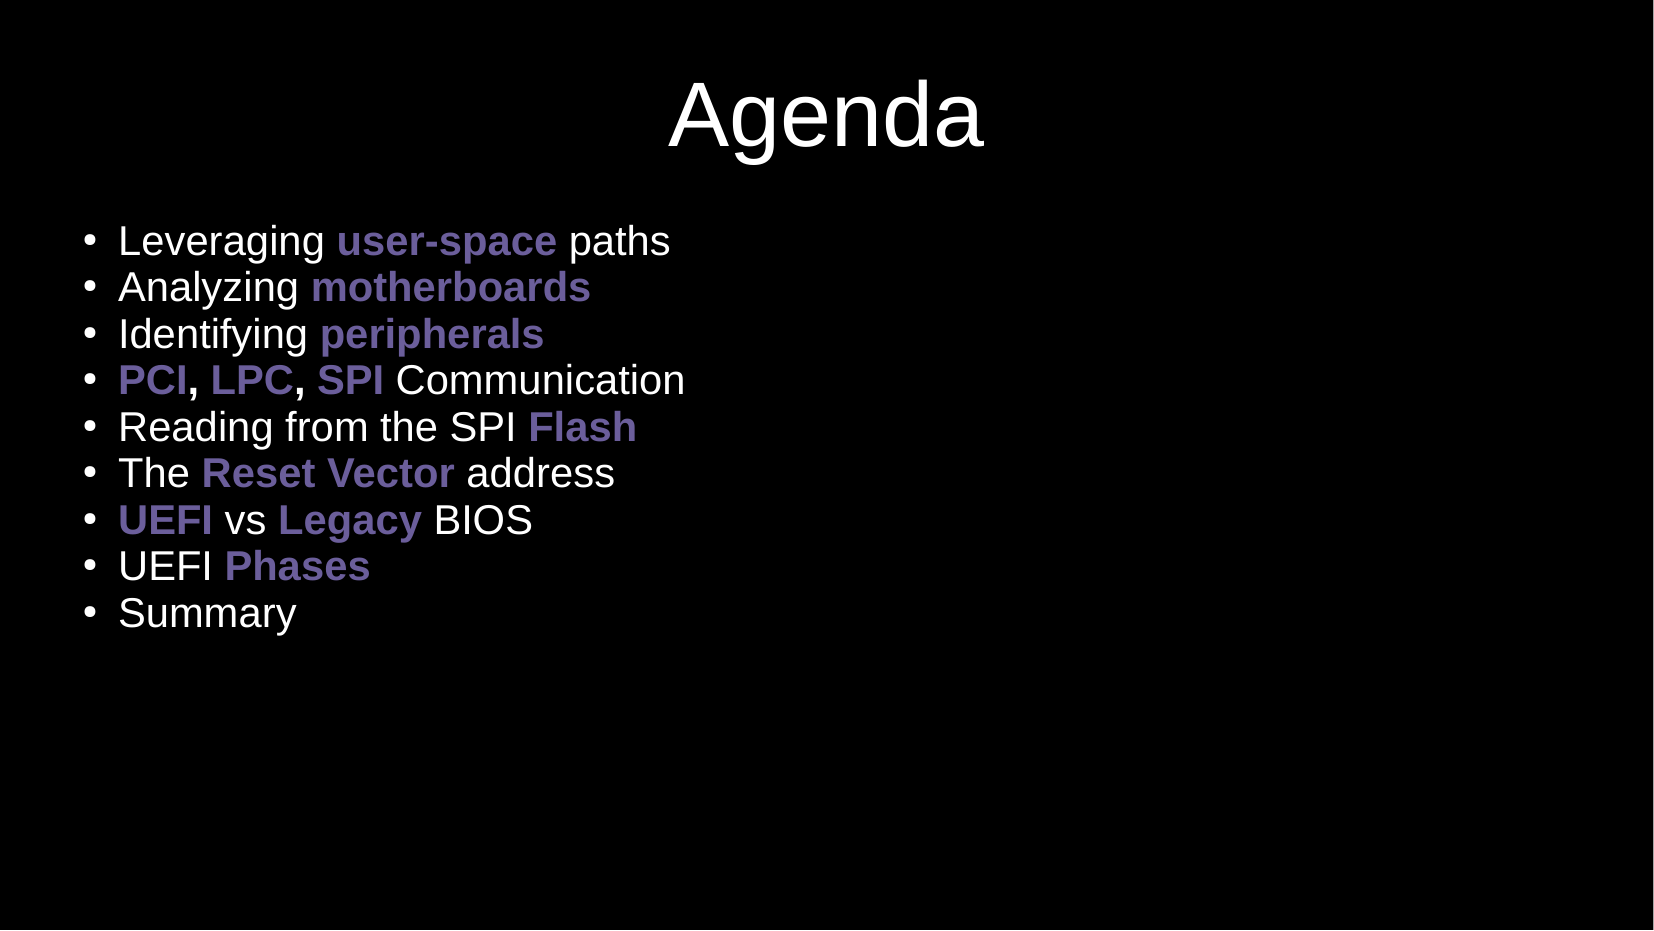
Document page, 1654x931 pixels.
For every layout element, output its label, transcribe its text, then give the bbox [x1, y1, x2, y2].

title Agenda [82, 37, 1571, 193]
subtitle Leveraging user-space paths Analyzing motherboards Identifying peripherals PCI, LPC, SPI Communication Reading from the SPI Flash The Reset Vector address UEFI vs Legacy BIOS UEFI Phases Summary [82, 217, 1571, 758]
